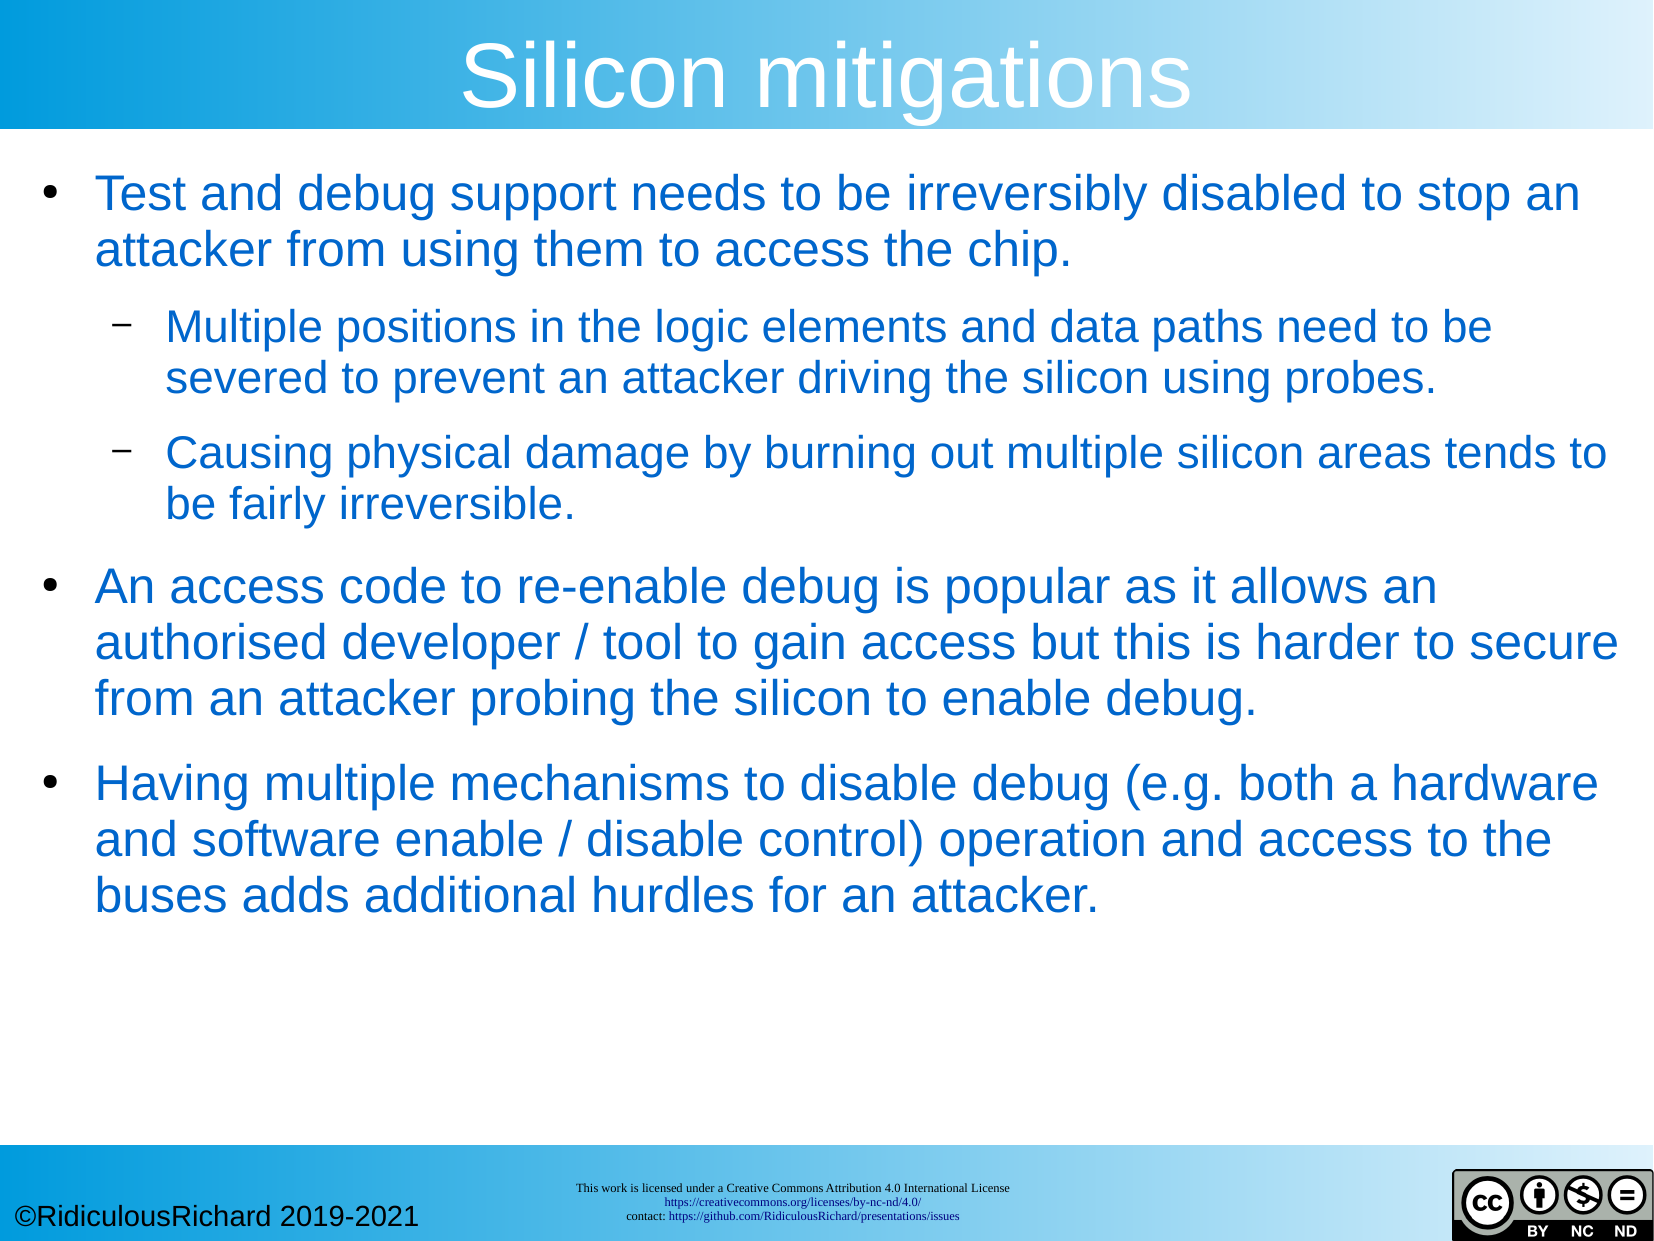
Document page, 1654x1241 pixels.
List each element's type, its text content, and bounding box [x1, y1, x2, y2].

list Test and debug support needs to be irreversibly disabled to stop an attacker from using them to access the chip. Multiple positions in the logic elements and data paths need to be severed to prevent an attacker driving the silicon using probes. Causing physical damage by burning out multiple silicon areas tends to be fairly irreversible. An access code to re-enable debug is popular as it allows an authorised developer / tool to gain access but this is harder to secure from an attacker probing the silicon to enable debug. Having multiple mechanisms to disable debug (e.g. both a hardware and software enable / disable control) operation and access to the buses adds additional hurdles for an attacker. [23, 165, 1630, 1123]
picture [1452, 1169, 1654, 1241]
picture [138, 1146, 142, 1241]
title Silicon mitigations [82, 23, 1571, 129]
